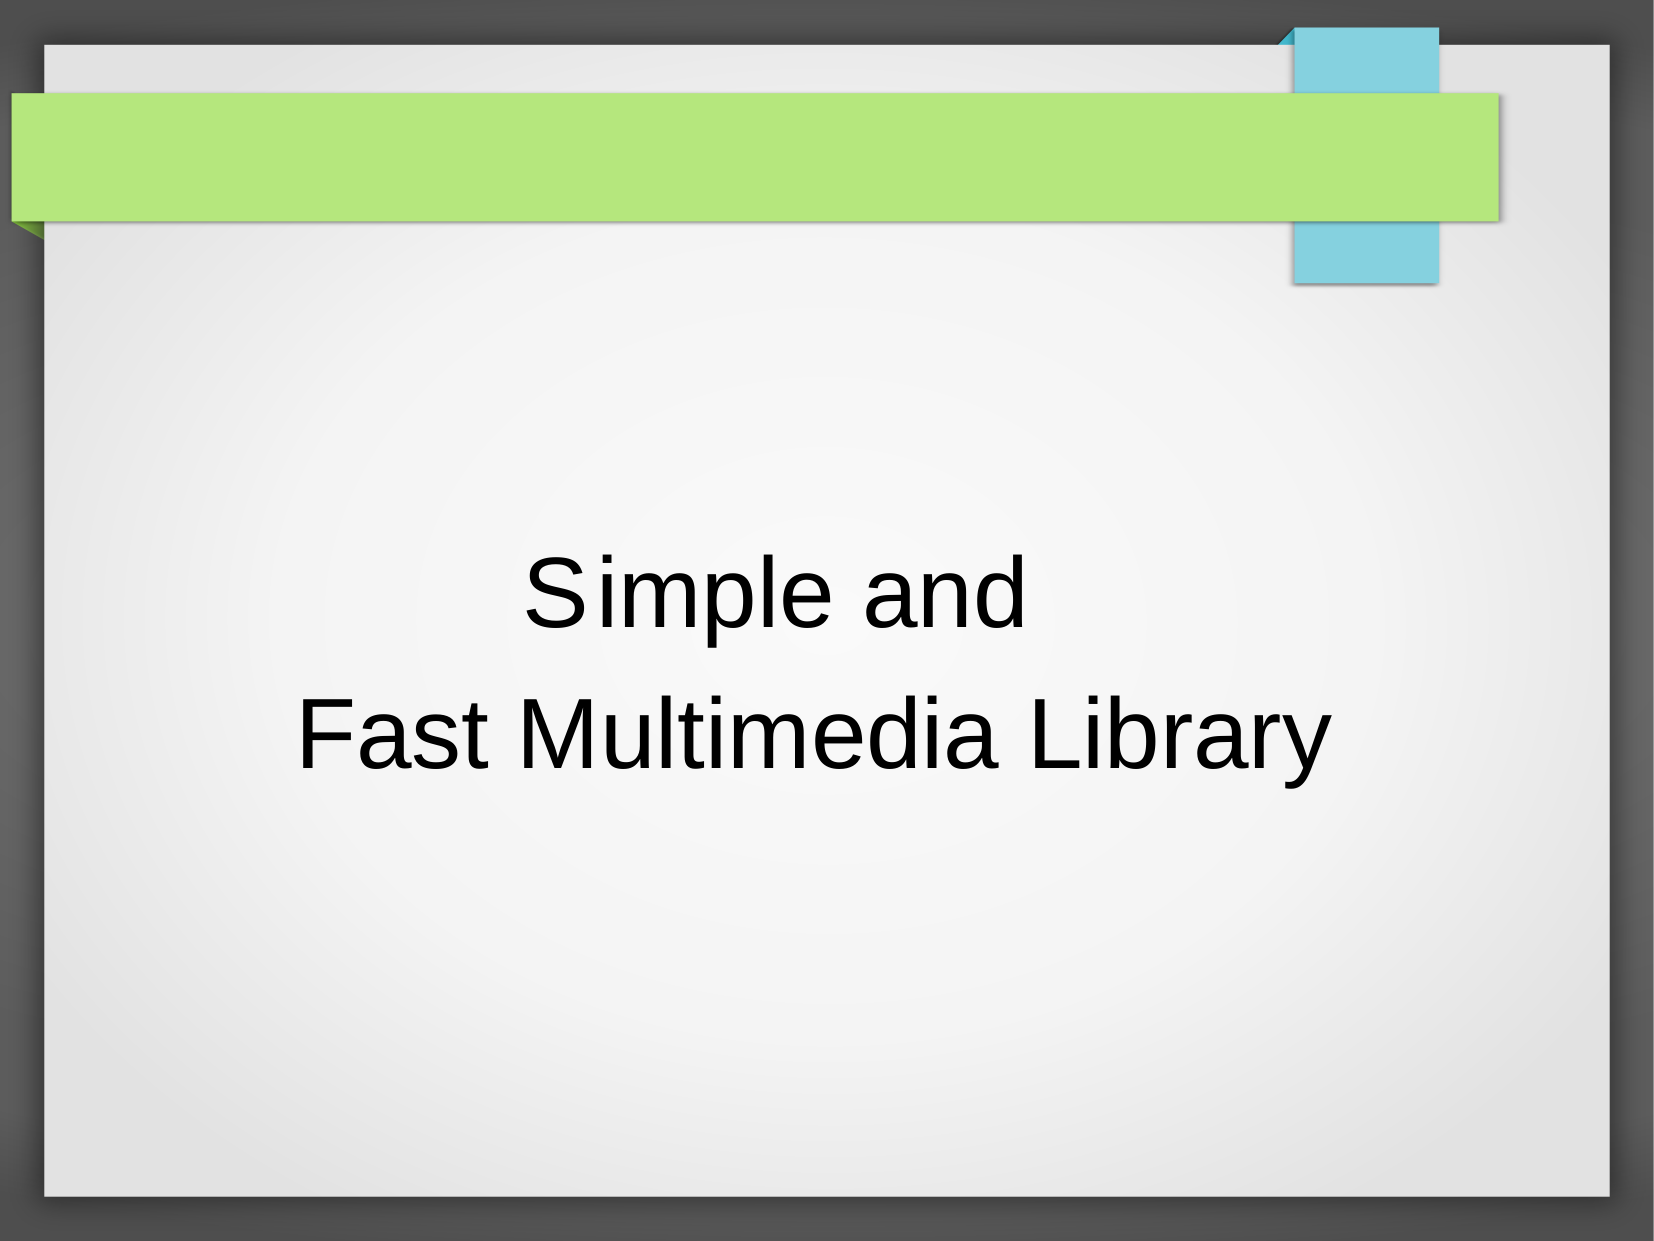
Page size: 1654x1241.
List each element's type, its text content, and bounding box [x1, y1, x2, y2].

list S imple and Fast Multimedia Library [82, 295, 1571, 1015]
picture [0, 0, 1654, 1241]
